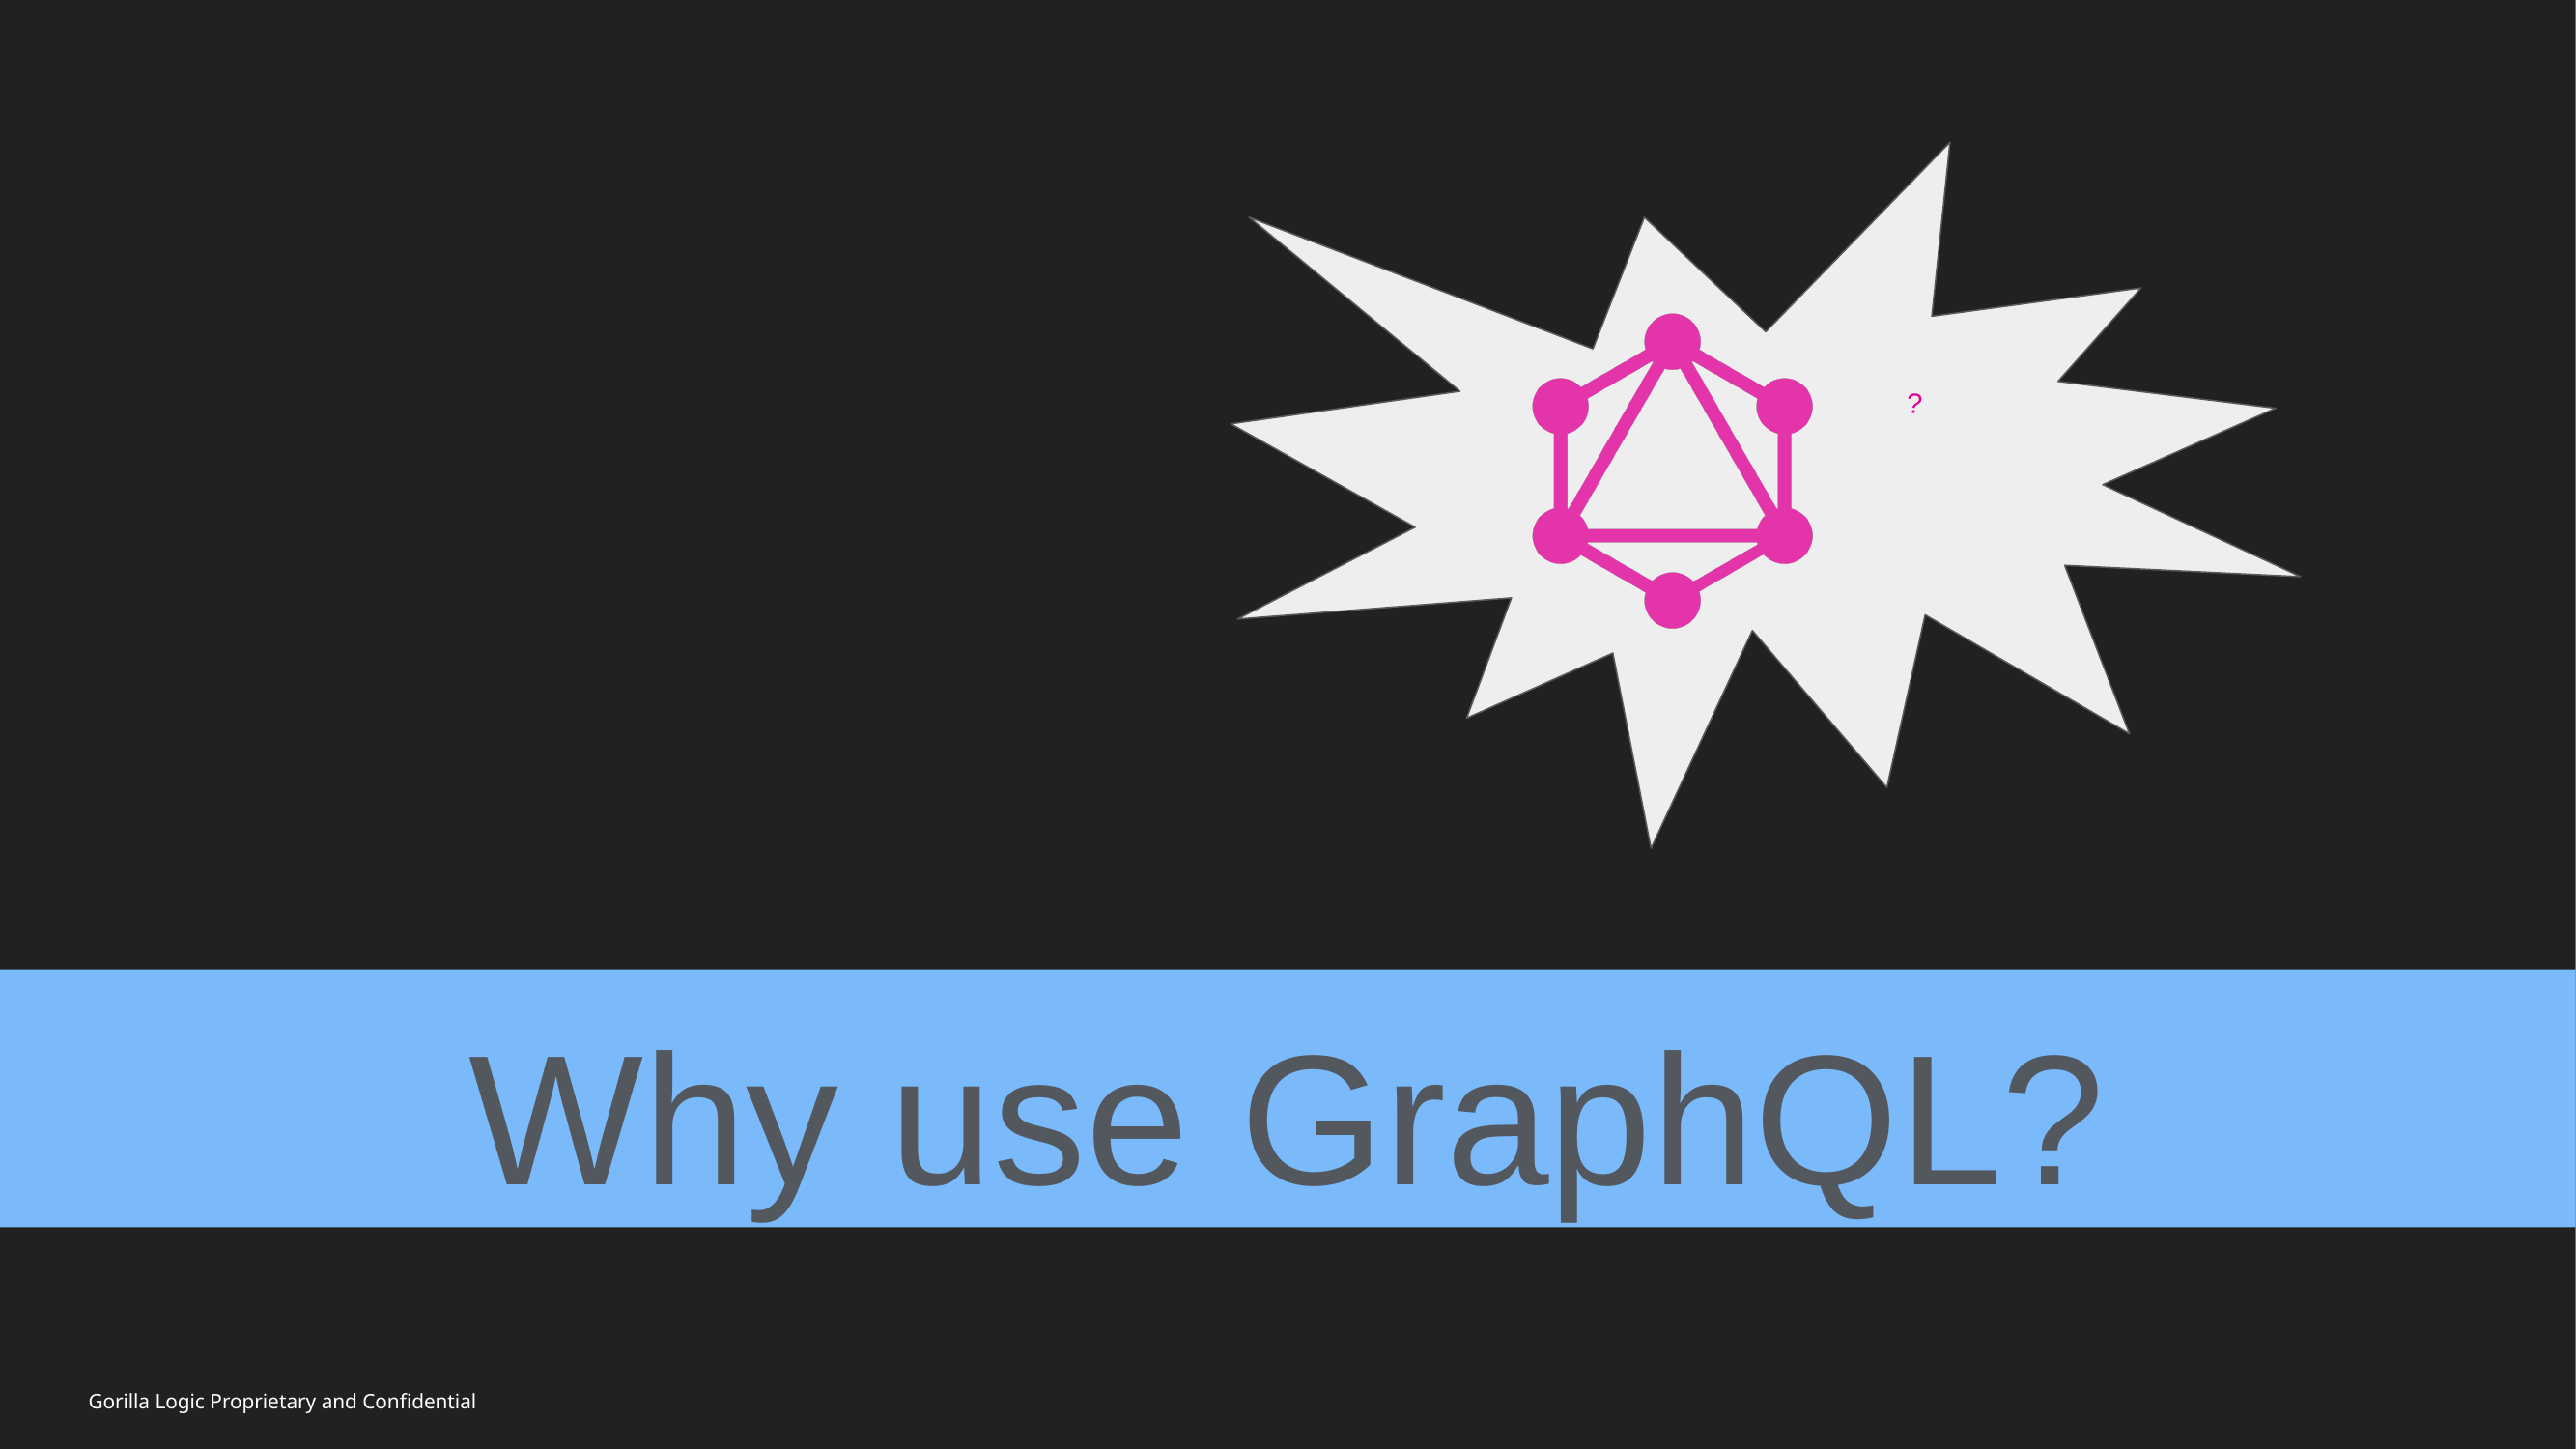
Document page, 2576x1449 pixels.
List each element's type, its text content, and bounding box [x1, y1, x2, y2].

text_box Gorilla Logic Proprietary and Confidential [77, 1385, 608, 1411]
text_box ? [1833, 374, 1984, 617]
text_box [1607, 216, 1743, 310]
title Why use GraphQL? [274, 949, 2301, 1248]
text_box [0, 969, 274, 1228]
text_box [2301, 969, 2576, 1228]
text_box [1231, 216, 1752, 849]
text_box [1753, 142, 2301, 788]
picture [1512, 310, 1833, 632]
